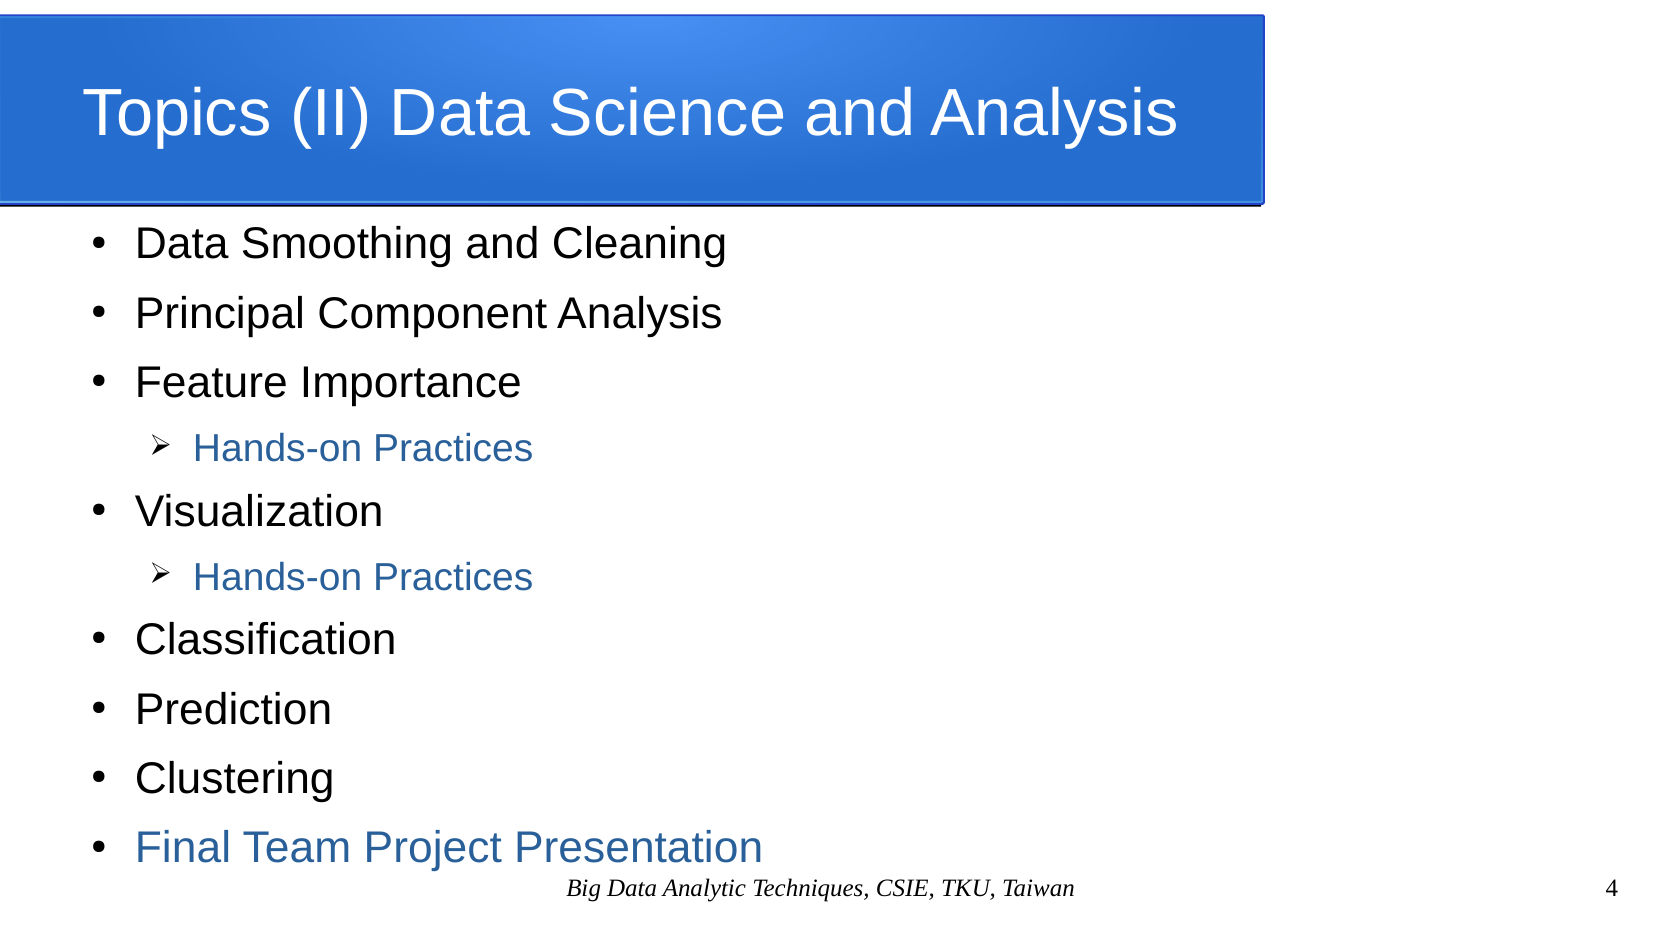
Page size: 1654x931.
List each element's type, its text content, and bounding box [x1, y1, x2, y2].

title Topics (II) Data Science and Analysis [82, 29, 1312, 196]
list Data Smoothing and Cleaning Principal Component Analysis Feature Importance Hands-on Practices Visualization Hands-on Practices Classification Prediction Clustering Final Team Project Presentation [76, 218, 1565, 875]
